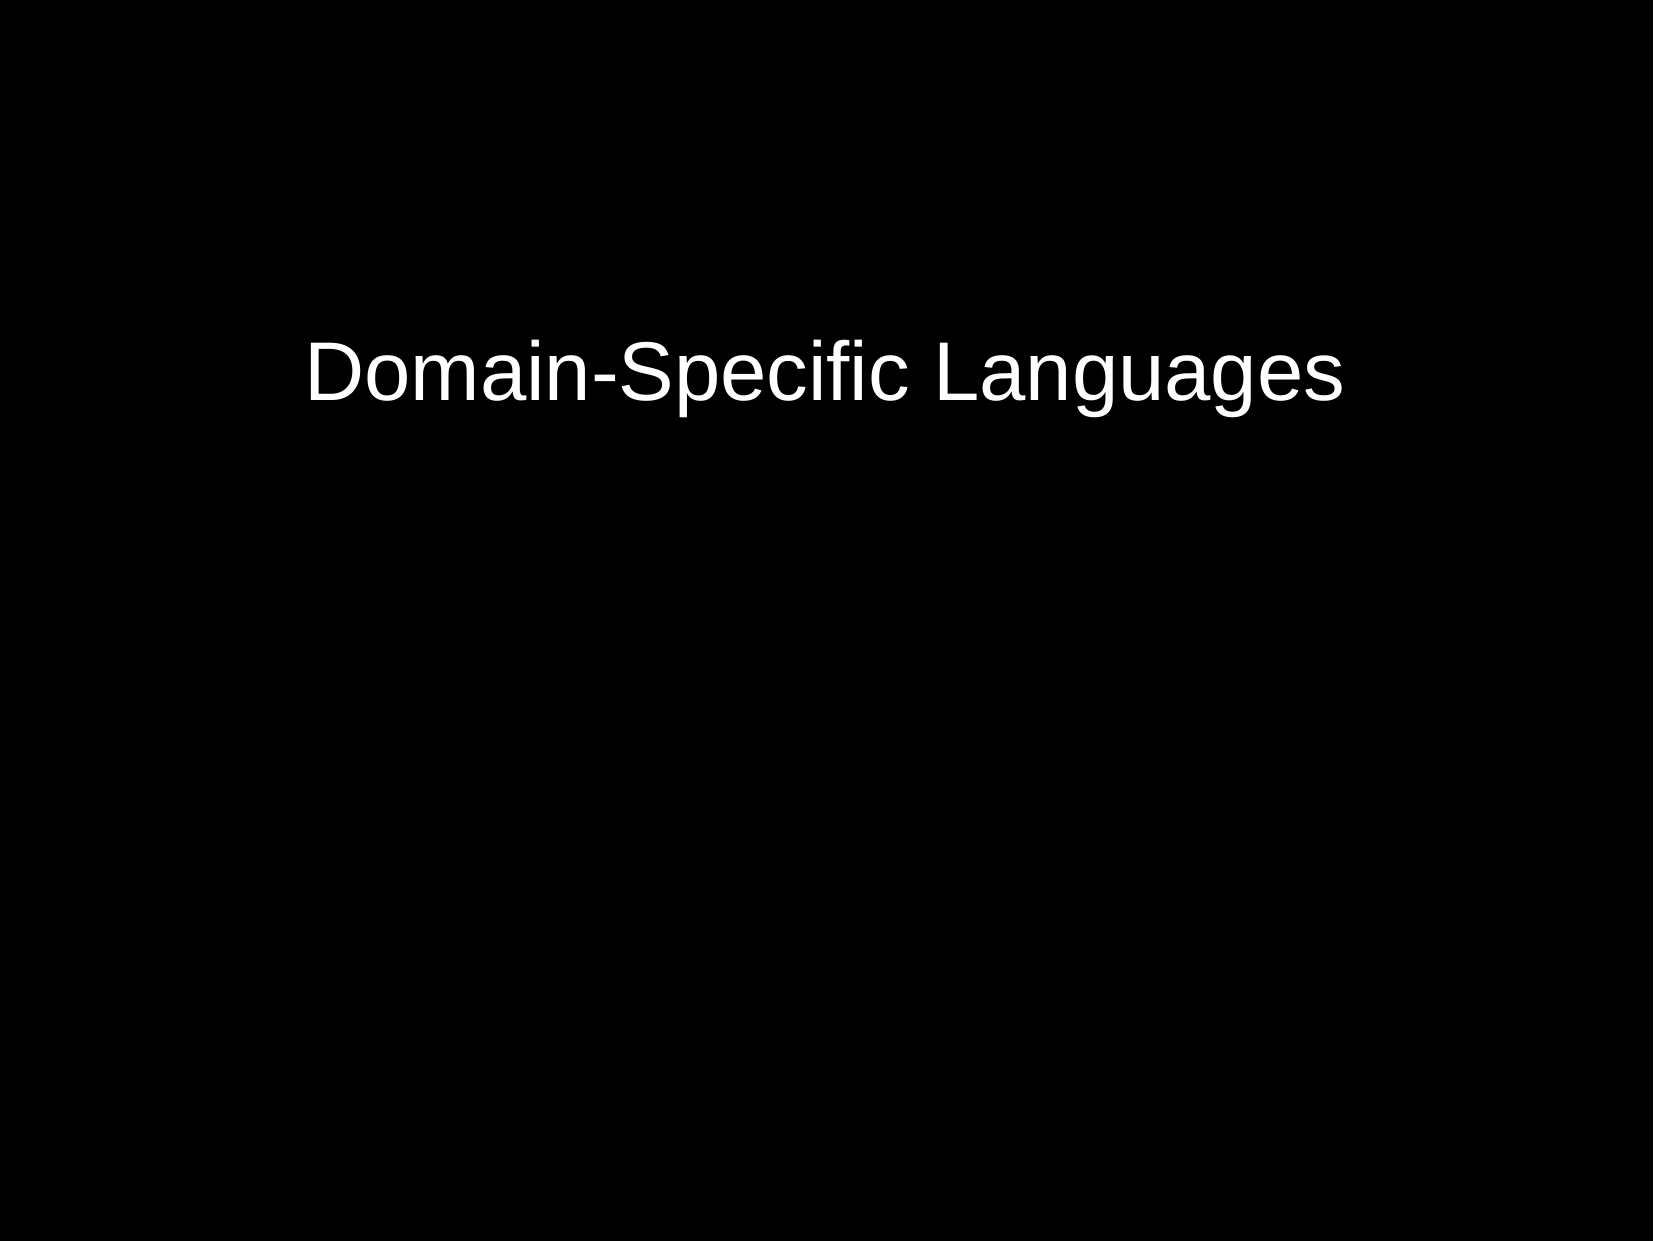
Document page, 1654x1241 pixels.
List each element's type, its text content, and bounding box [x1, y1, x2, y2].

title Domain-Specific Languages [37, 275, 1613, 468]
